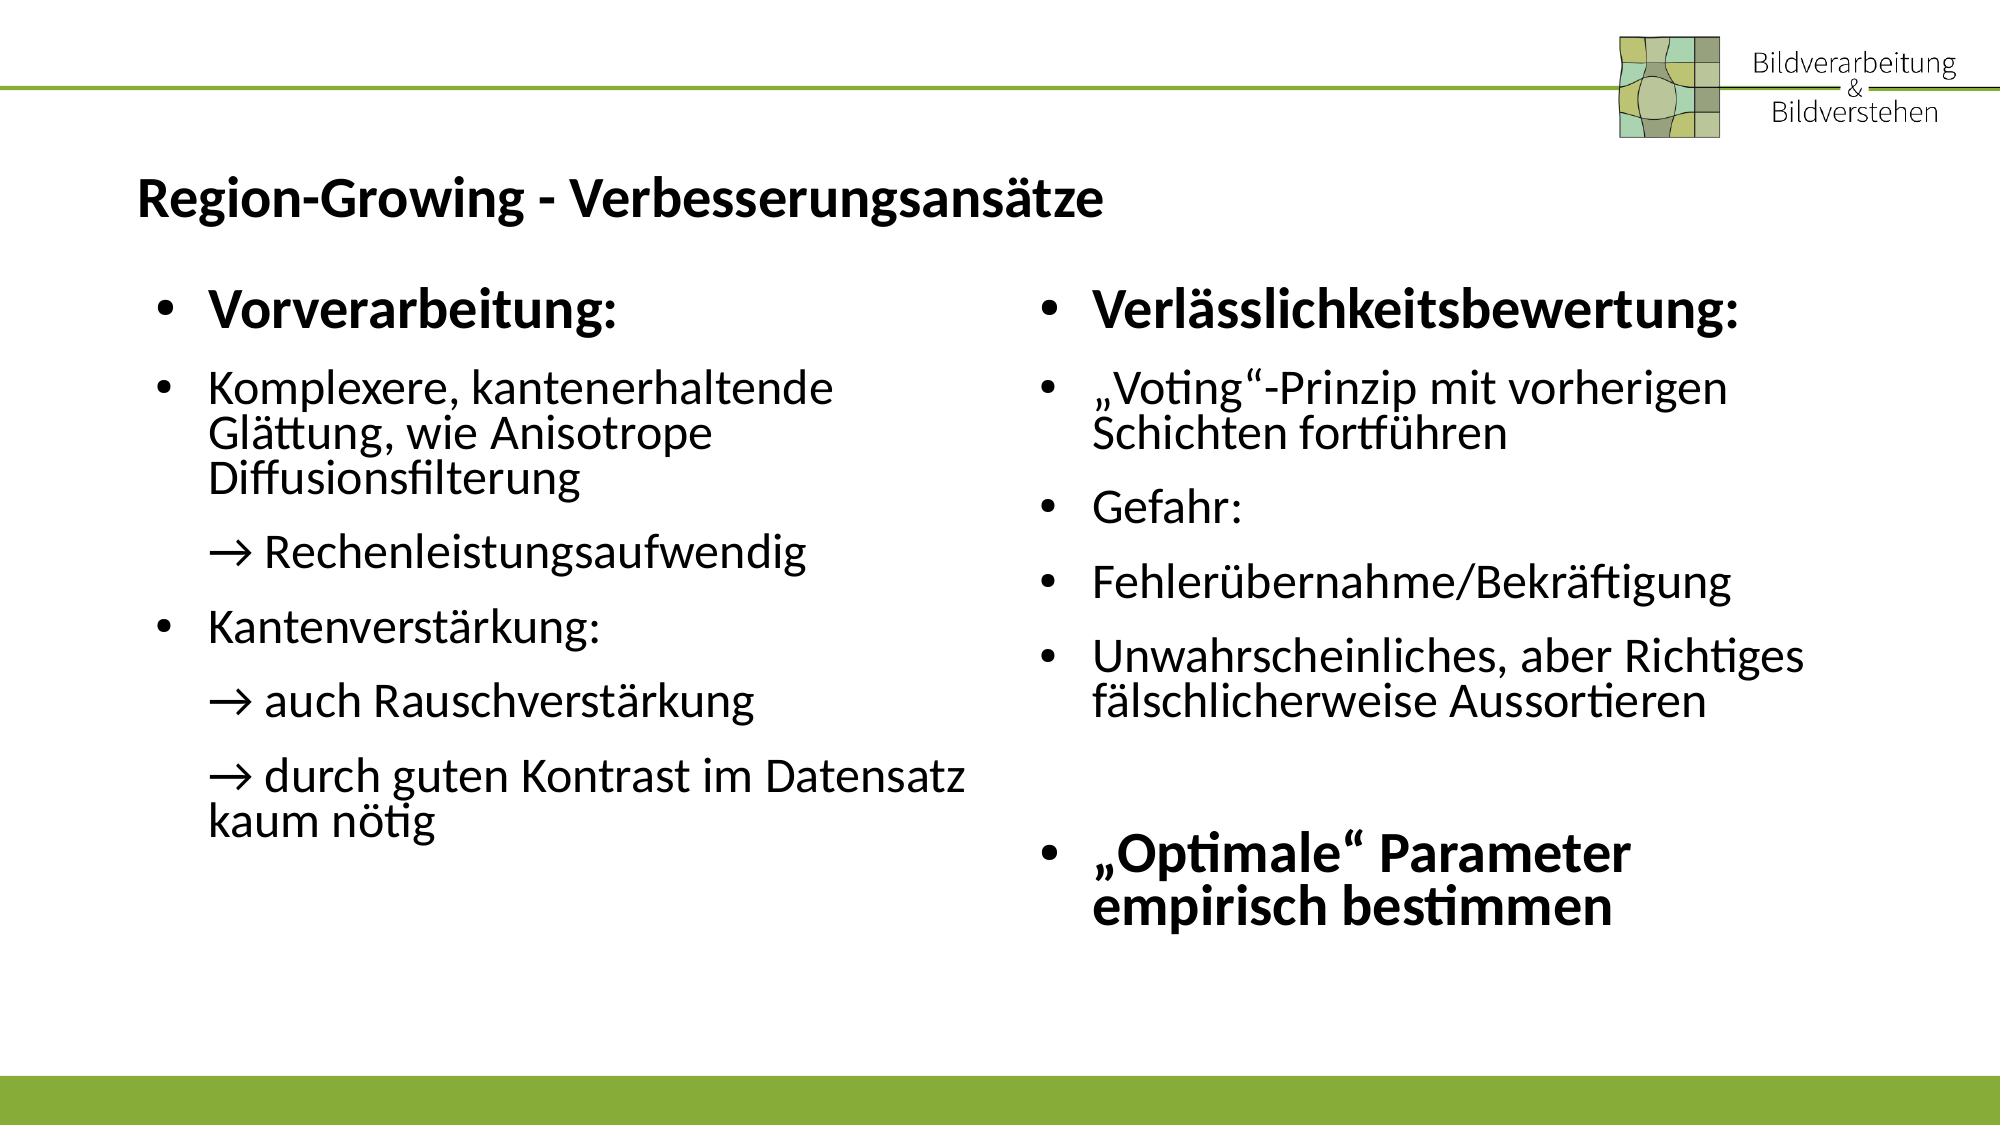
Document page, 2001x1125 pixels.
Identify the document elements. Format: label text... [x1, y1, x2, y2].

list Vorverarbeitung: Komplexere, kantenerhaltende Glättung, wie Anisotrope Diffusionsfilterung → Rechenleistungsaufwendig Kantenverstärkung: → auch Rauschverstärkung → durch guten Kontrast im Datensatz kaum nötig [137, 286, 980, 1001]
title Region-Growing - Verbesserungsansätze [137, 153, 1863, 251]
picture [1618, 36, 2000, 138]
list Verlässlichkeitsbewertung: „Voting“-Prinzip mit vorherigen Schichten fortführen Gefahr: Fehlerübernahme/Bekräftigung Unwahrscheinliches, aber Richtiges fälschlicherweise Aussortieren „Optimale“ Parameter empirisch bestimmen [1021, 286, 1864, 1001]
